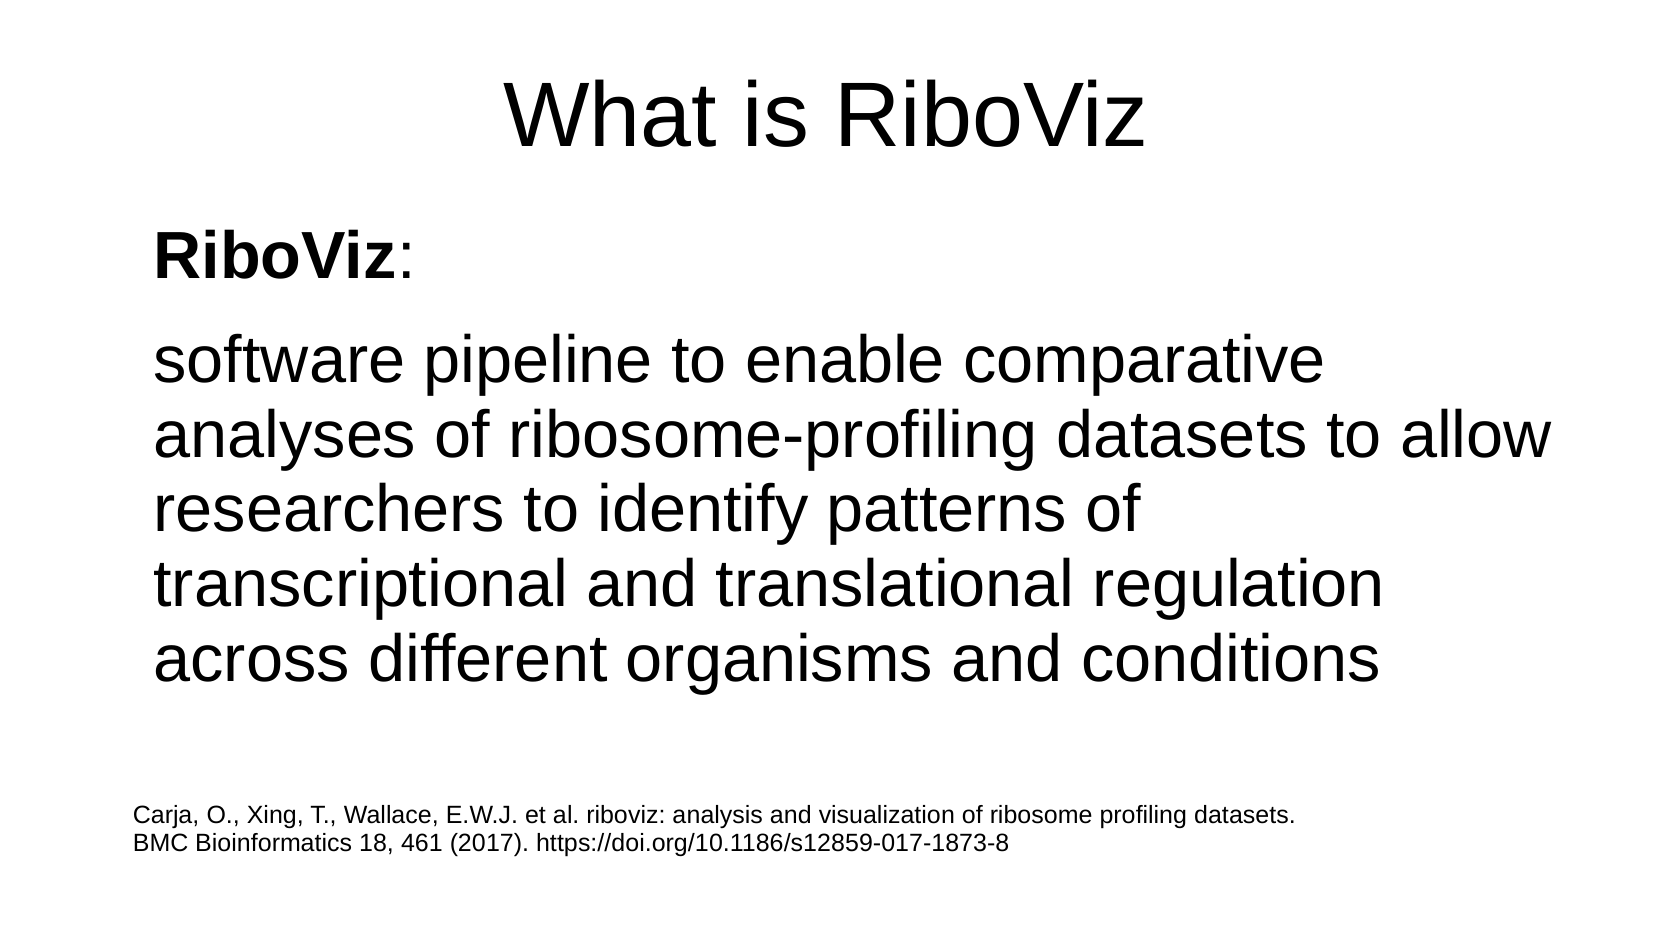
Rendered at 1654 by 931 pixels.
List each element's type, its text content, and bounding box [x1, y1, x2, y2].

title What is RiboViz [82, 37, 1571, 193]
list RiboViz: software pipeline to enable comparative analyses of ribosome-profiling datasets to allow researchers to identify patterns of transcriptional and translational regulation across different organisms and conditions [82, 217, 1571, 758]
text_box Carja, O., Xing, T., Wallace, E.W.J. et al. riboviz: analysis and visualization of ribosome profiling datasets. BMC Bioinformatics 18, 461 (2017). https://doi.org/10.1186/s12859-017-1873-8 [118, 792, 1323, 864]
